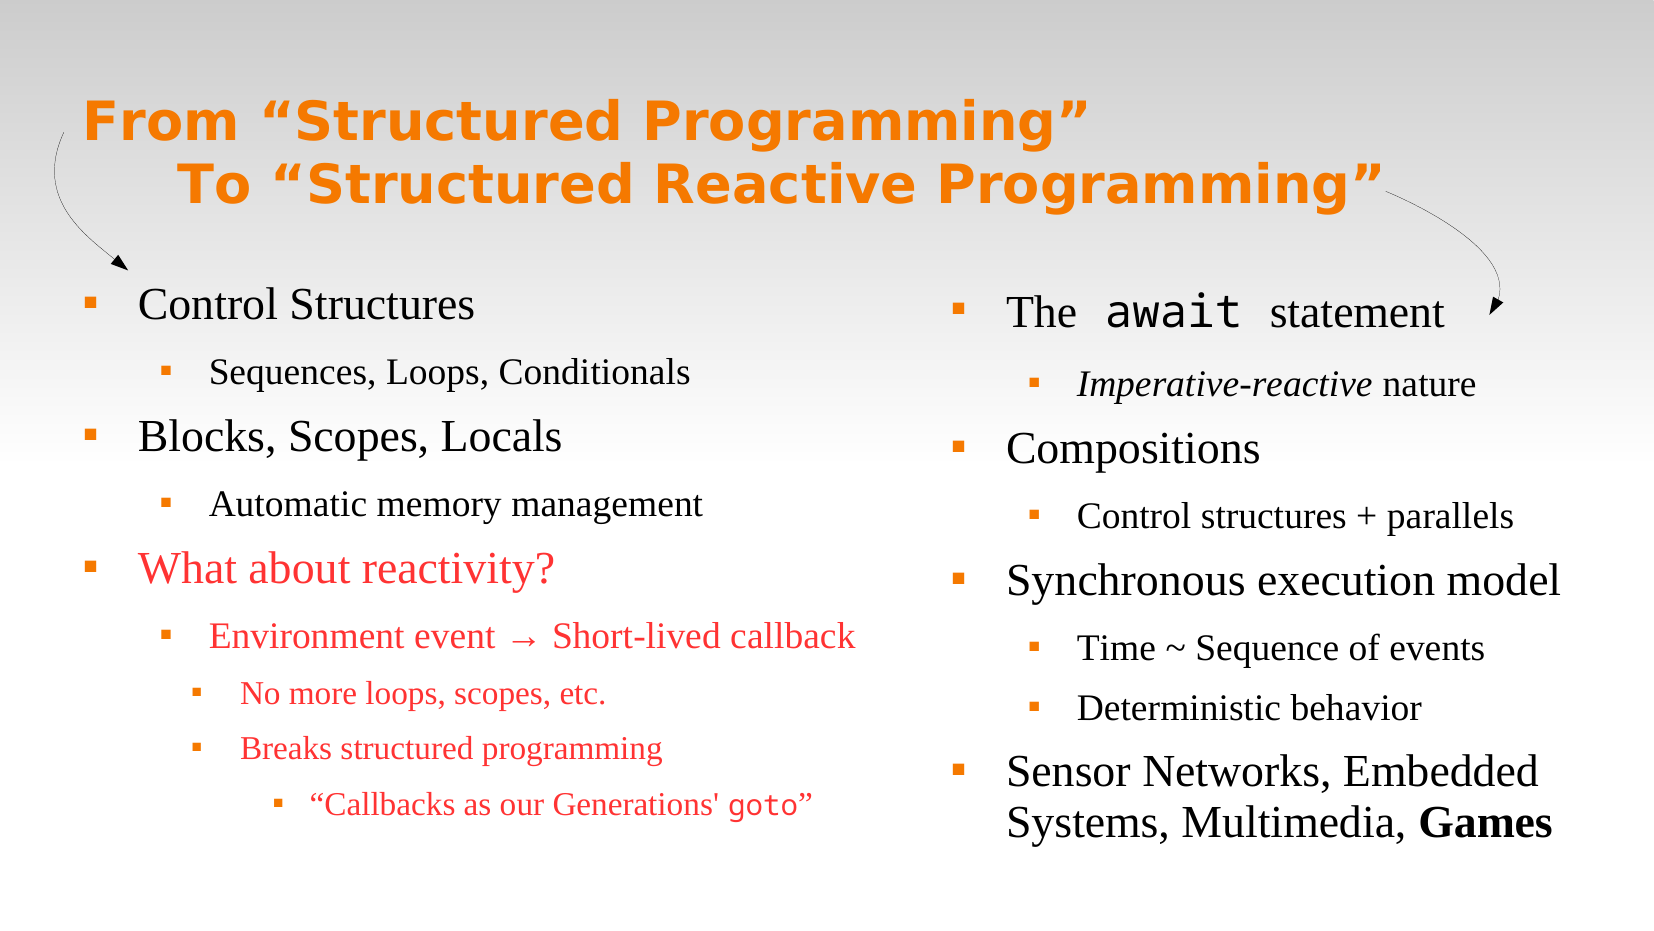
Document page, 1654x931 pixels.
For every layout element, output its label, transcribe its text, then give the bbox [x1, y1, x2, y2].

list The await statement Imperative-reactive nature Compositions Control structures + parallels Synchronous execution model Time ~ Sequence of events Deterministic behavior Sensor Networks, Embedded Systems, Multimedia, Games [863, 278, 1654, 931]
title From “Structured Programming” To “Structured Reactive Programming” [82, 49, 1571, 257]
list Control Structures Sequences, Loops, Conditionals Blocks, Scopes, Locals Automatic memory management What about reactivity? Environment event → Short-lived callback No more loops, scopes, etc. Breaks structured programming “Callbacks as our Generations' goto” [0, 278, 863, 931]
